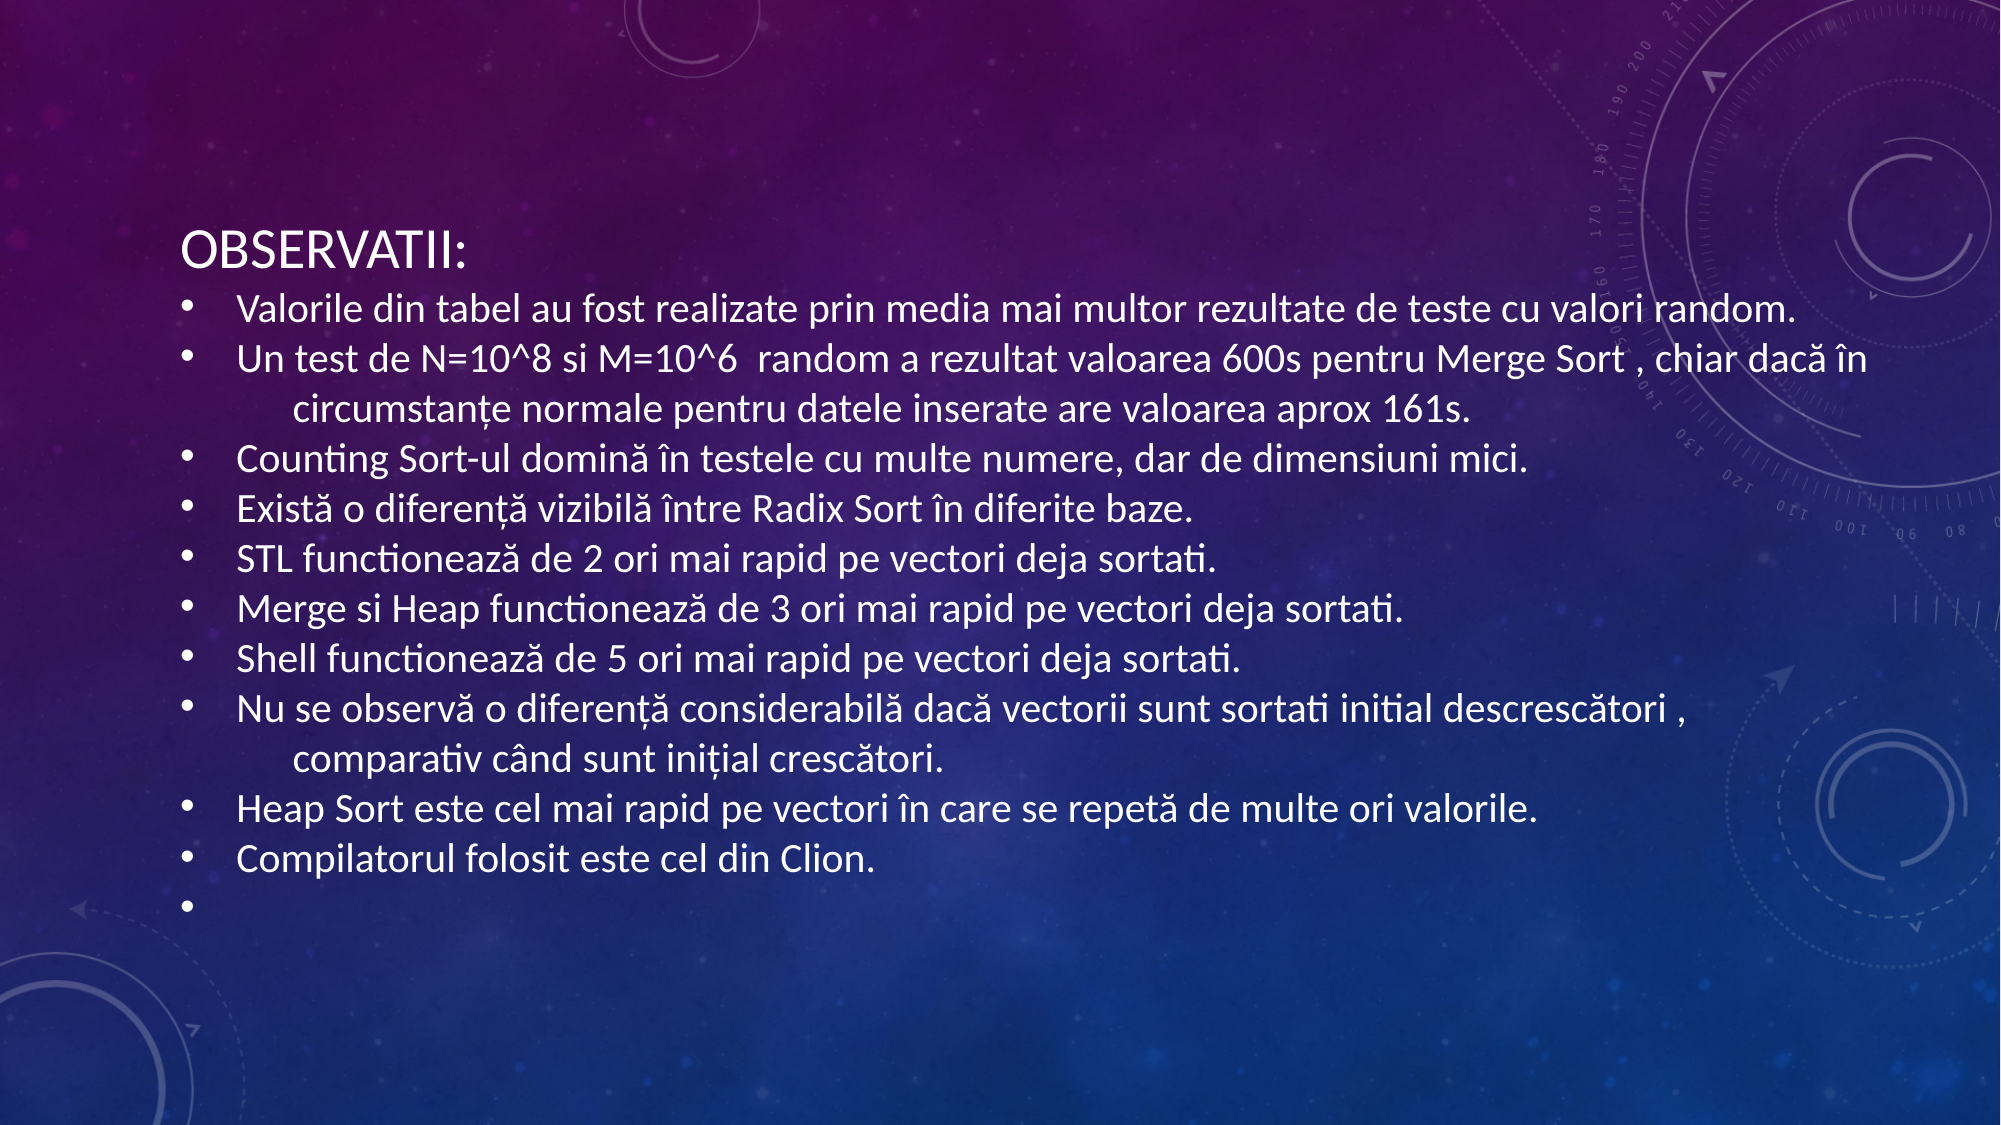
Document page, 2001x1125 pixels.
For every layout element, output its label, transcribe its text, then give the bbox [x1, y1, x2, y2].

text_box OBSERVATII: Valorile din tabel au fost realizate prin media mai multor rezultate de teste cu valori random. Un test de N=10^8 si M=10^6 random a rezultat valoarea 600s pentru Merge Sort , chiar dacă în circumstanțe normale pentru datele inserate are valoarea aprox 161s. Counting Sort-ul domină în testele cu multe numere, dar de dimensiuni mici. Există o diferență vizibilă între Radix Sort în diferite baze. STL functionează de 2 ori mai rapid pe vectori deja sortati. Merge si Heap functionează de 3 ori mai rapid pe vectori deja sortati. Shell functionează de 5 ori mai rapid pe vectori deja sortati. Nu se observă o diferență considerabilă dacă vectorii sunt sortati initial descrescători , comparativ când sunt inițial crescători. Heap Sort este cel mai rapid pe vectori în care se repetă de multe ori valorile. Compilatorul folosit este cel din Clion. [165, 202, 1939, 946]
